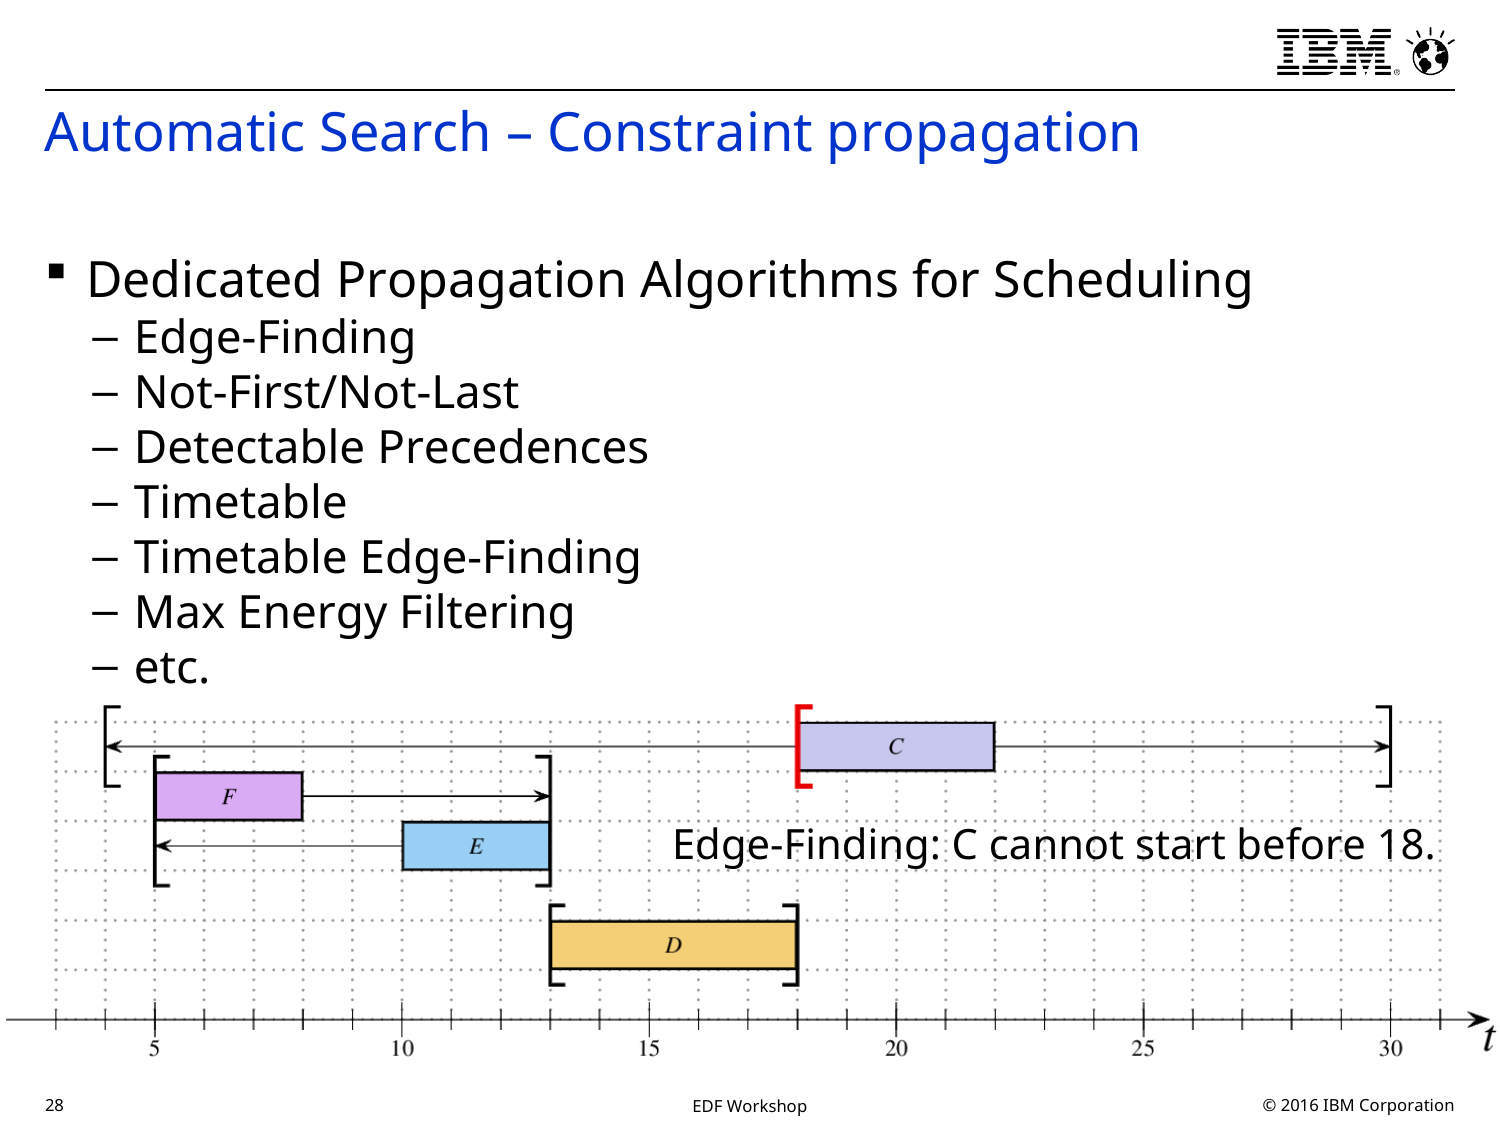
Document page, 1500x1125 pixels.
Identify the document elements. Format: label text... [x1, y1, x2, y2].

picture [2, 695, 1500, 1064]
title Automatic Search – Constraint propagation [29, 97, 1455, 203]
text_box Edge-Finding: C cannot start before 18. [657, 810, 1456, 875]
list Dedicated Propagation Algorithms for Scheduling Edge-Finding Not-First/Not-Last Detectable Precedences Timetable Timetable Edge-Finding Max Energy Filtering etc. [29, 239, 1455, 695]
picture [1260, 10, 1468, 90]
